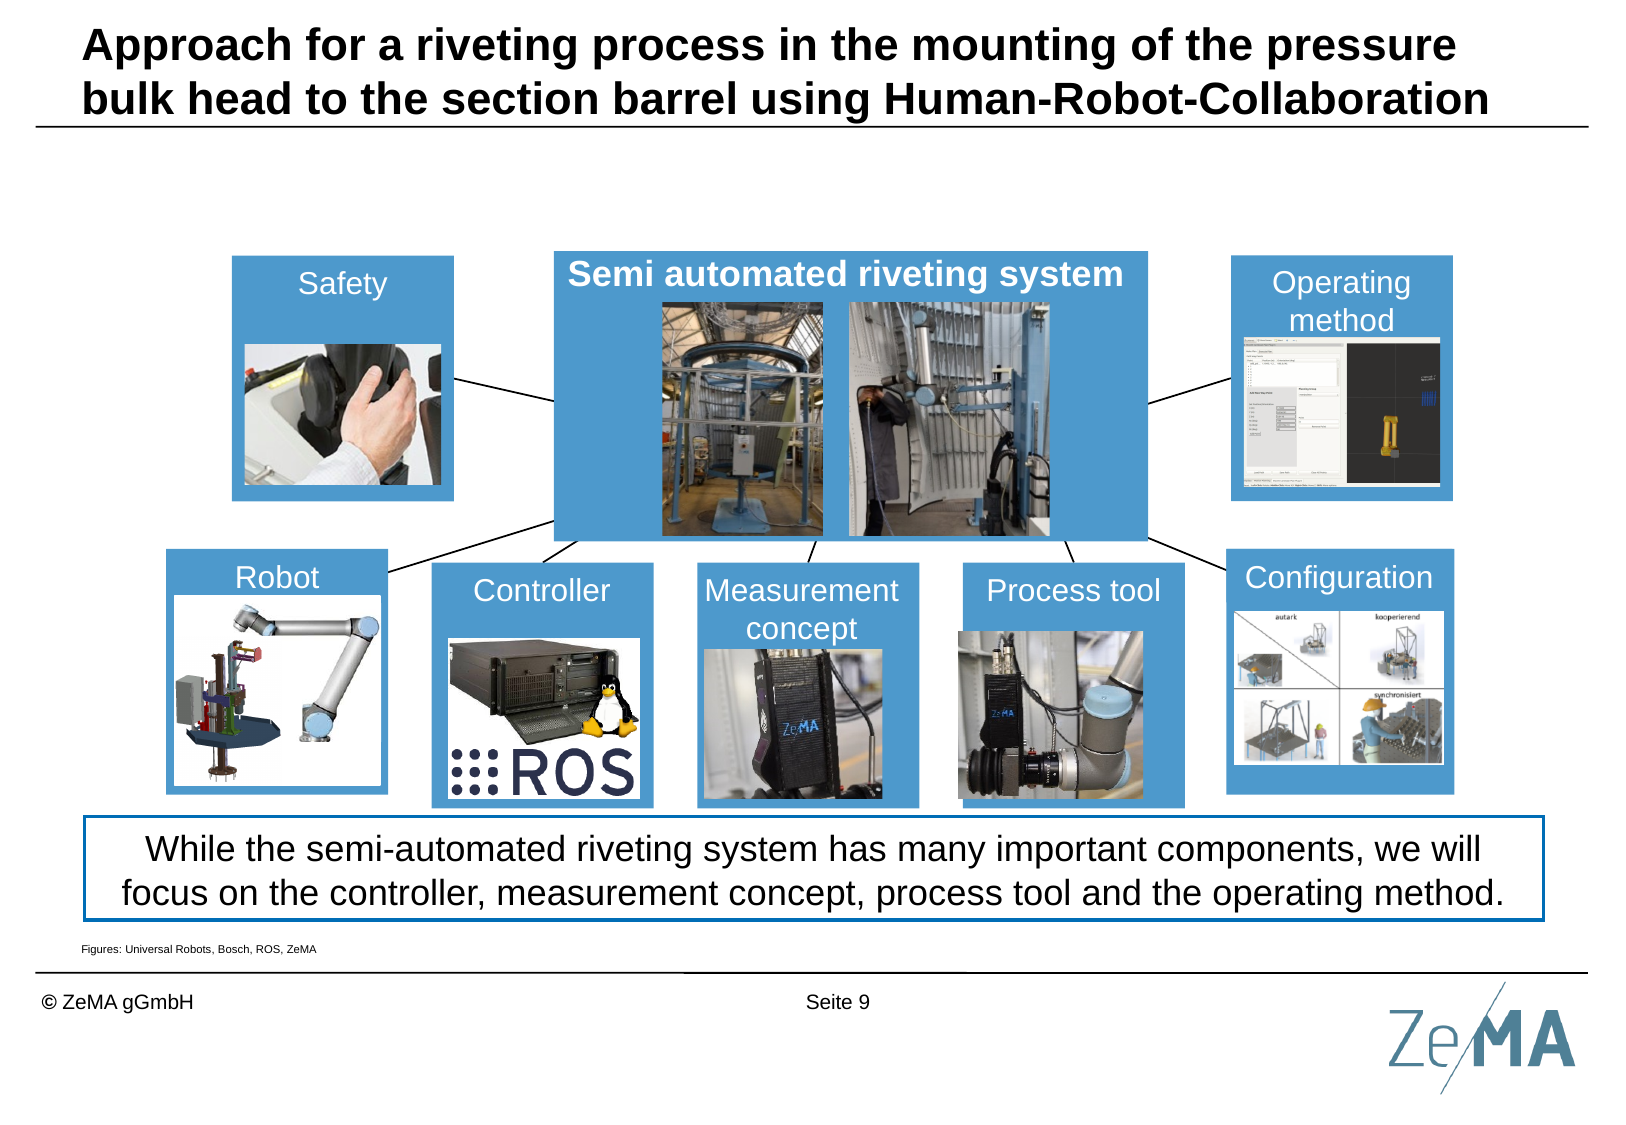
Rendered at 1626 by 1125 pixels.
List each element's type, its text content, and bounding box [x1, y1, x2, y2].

text_box [431, 562, 654, 809]
text_box Controller [431, 562, 653, 616]
text_box Process tool [962, 562, 1185, 616]
text_box Safety [231, 255, 454, 310]
text_box [1226, 548, 1455, 795]
picture [704, 649, 883, 799]
text_box Semi automated riveting system [541, 242, 1161, 302]
picture [1379, 981, 1584, 1095]
text_box [231, 310, 454, 502]
text_box [553, 302, 1149, 542]
text_box [697, 655, 920, 809]
text_box Configuration [1226, 548, 1453, 603]
picture [1234, 611, 1444, 765]
text_box Operating method [1231, 254, 1453, 347]
text_box [166, 596, 389, 795]
text_box Robot [166, 548, 389, 603]
picture [175, 603, 382, 786]
text_box While the semi-automated riveting system has many important components, we will focus on the controller, measurement concept, process tool and the operating method. [84, 816, 1544, 921]
picture [849, 302, 1050, 536]
text_box Measurement concept [684, 562, 920, 655]
text_box [1231, 347, 1453, 502]
picture [1243, 347, 1441, 487]
title Approach for a riveting process in the mounting of the pressure bulk head to the section barrel using Human-Robot-Collaboration [81, 44, 1544, 124]
picture [662, 302, 823, 536]
text_box [962, 616, 1185, 809]
picture [244, 344, 442, 485]
text_box Figures: Universal Robots, Bosch, ROS, ZeMA [81, 941, 1625, 964]
picture [448, 638, 640, 799]
picture [958, 631, 1144, 799]
